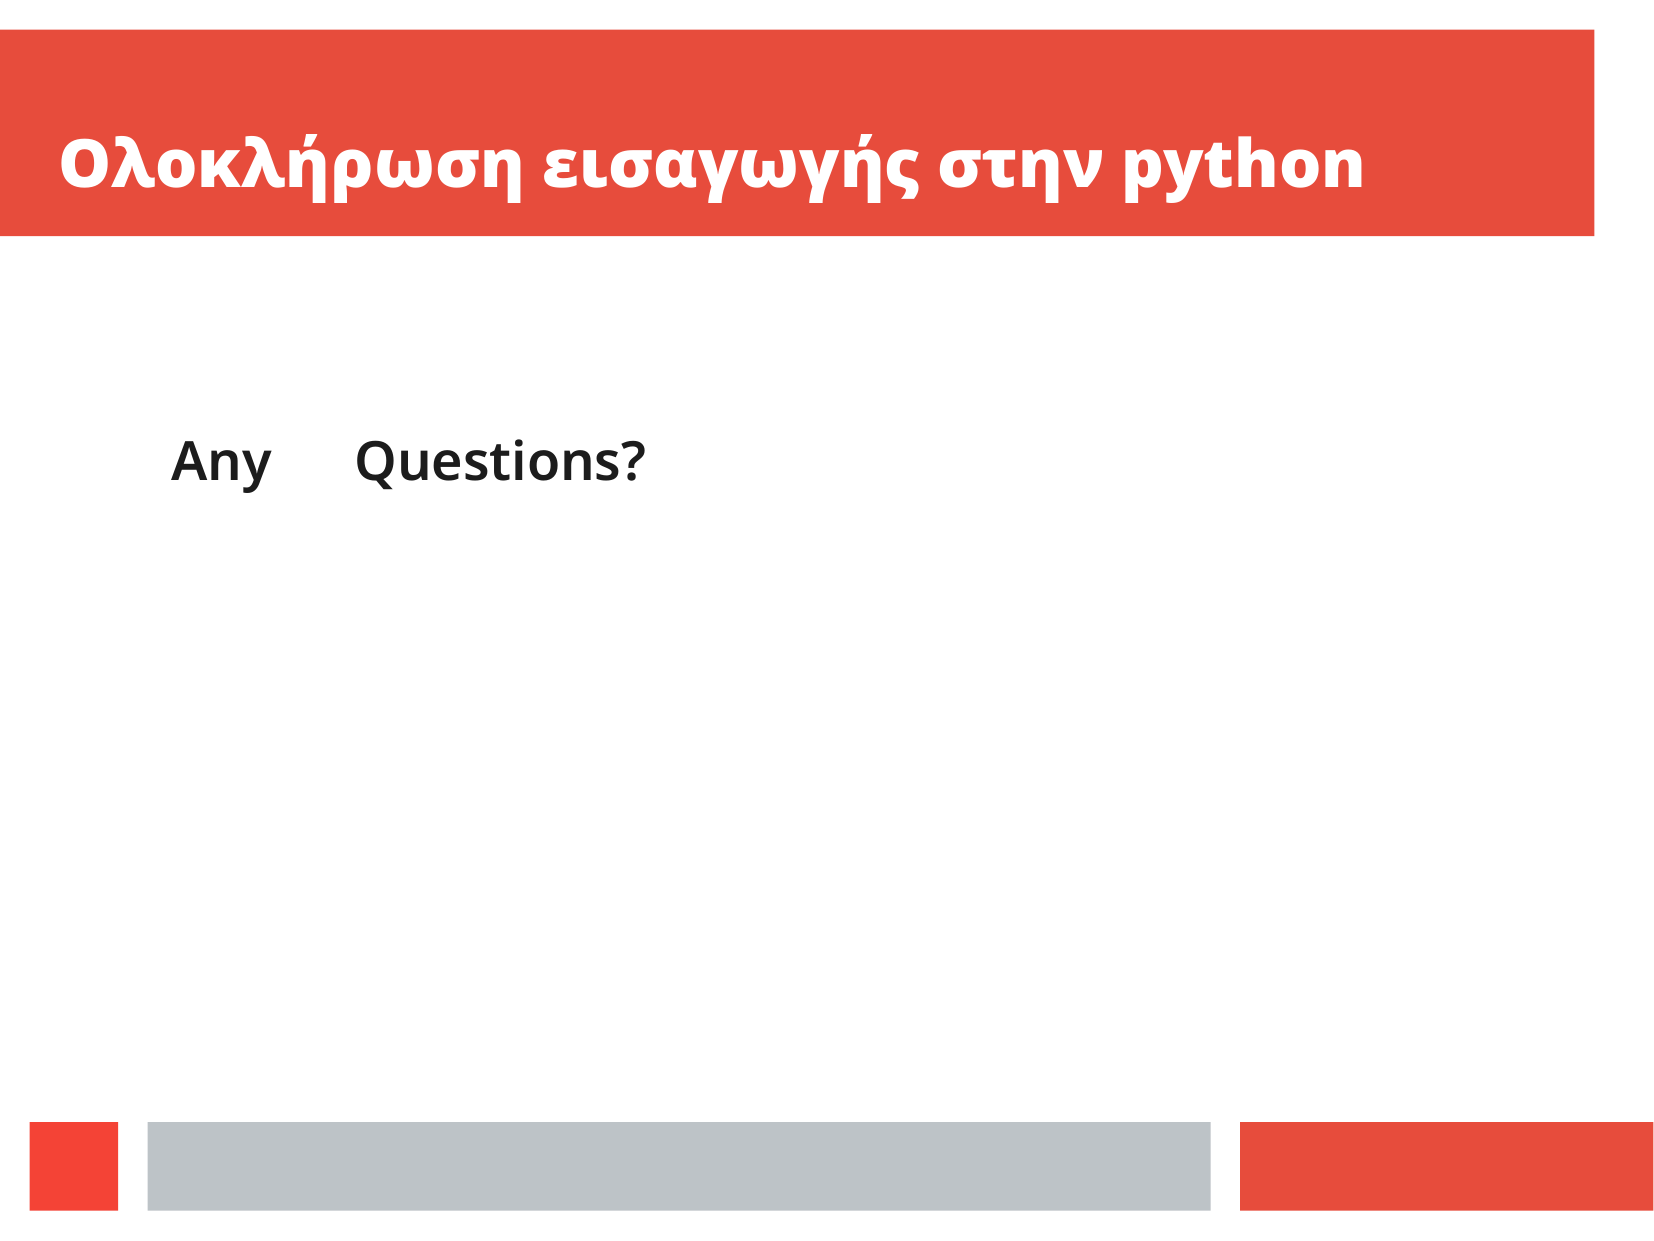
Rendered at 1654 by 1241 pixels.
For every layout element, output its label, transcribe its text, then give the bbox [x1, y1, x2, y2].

title Ολοκλήρωση εισαγωγής στην python [59, 59, 1595, 207]
list Any Questions? [59, 324, 1565, 1093]
